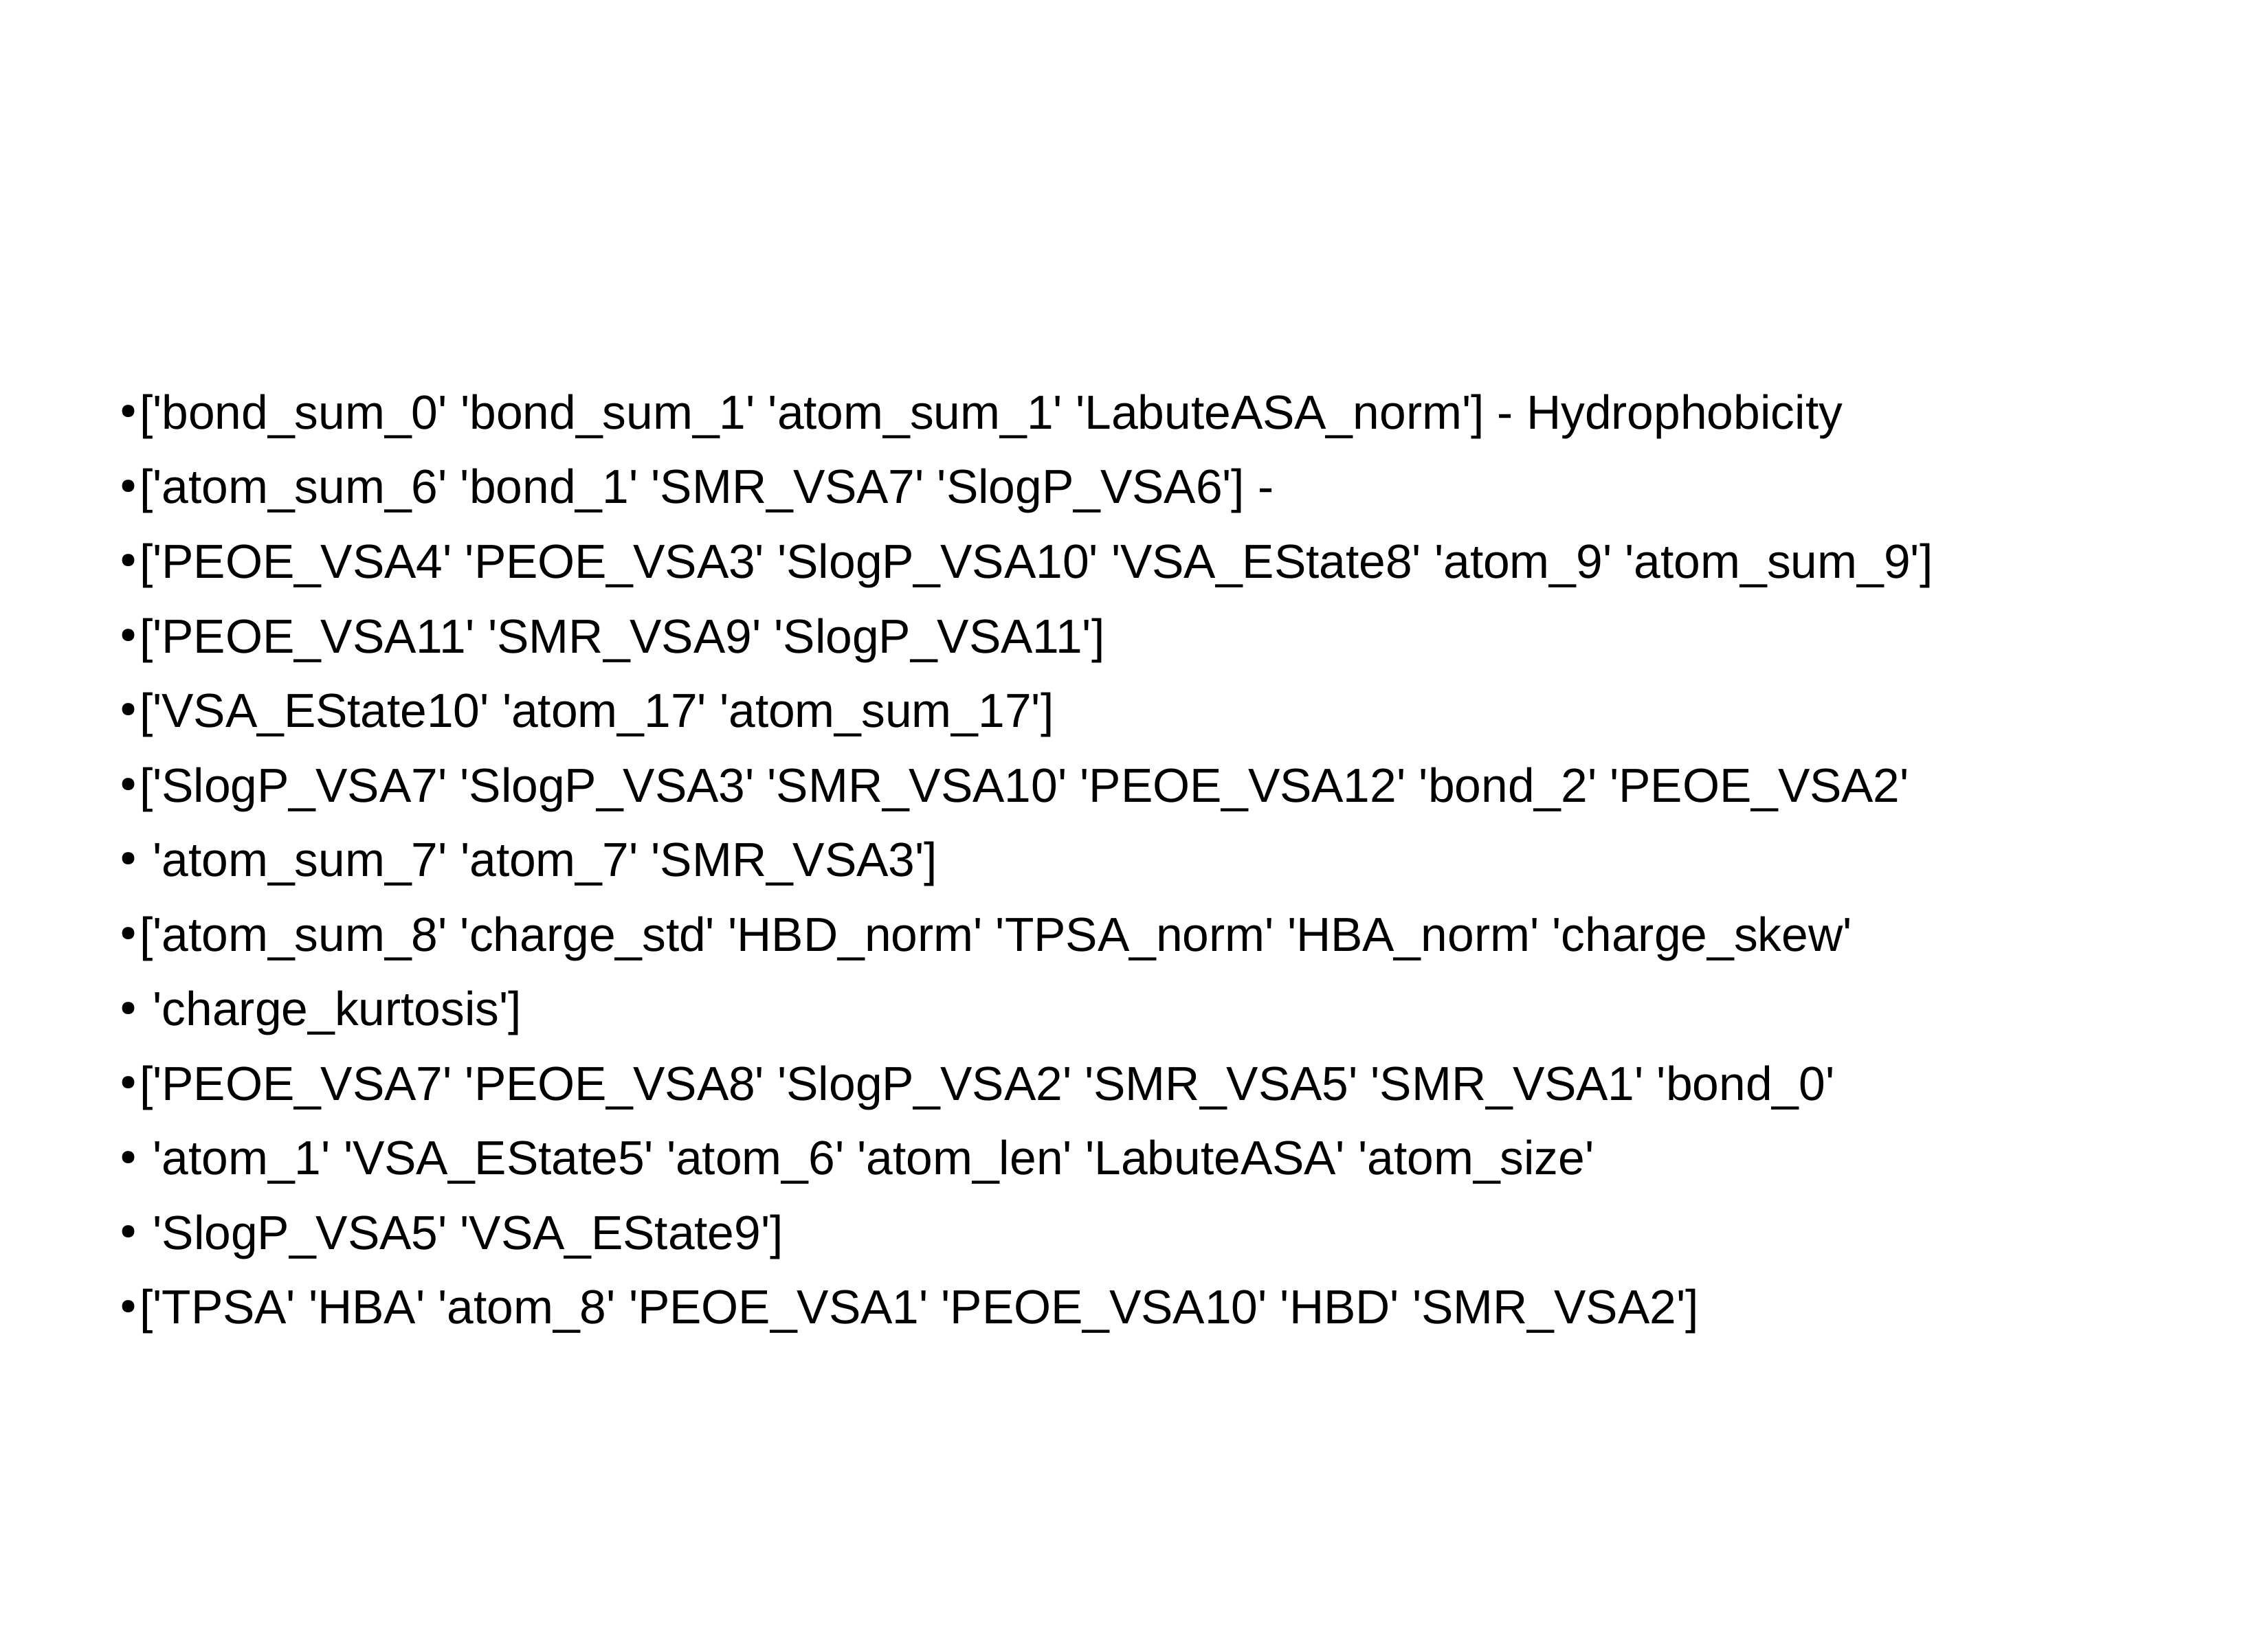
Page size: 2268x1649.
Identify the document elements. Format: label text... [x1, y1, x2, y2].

list ['bond_sum_0' 'bond_sum_1' 'atom_sum_1' 'LabuteASA_norm'] - Hydrophobicity ['atom_sum_6' 'bond_1' 'SMR_VSA7' 'SlogP_VSA6'] - ['PEOE_VSA4' 'PEOE_VSA3' 'SlogP_VSA10' 'VSA_EState8' 'atom_9' 'atom_sum_9'] ['PEOE_VSA11' 'SMR_VSA9' 'SlogP_VSA11'] ['VSA_EState10' 'atom_17' 'atom_sum_17'] ['SlogP_VSA7' 'SlogP_VSA3' 'SMR_VSA10' 'PEOE_VSA12' 'bond_2' 'PEOE_VSA2' 'atom_sum_7' 'atom_7' 'SMR_VSA3'] ['atom_sum_8' 'charge_std' 'HBD_norm' 'TPSA_norm' 'HBA_norm' 'charge_skew' 'charge_kurtosis'] ['PEOE_VSA7' 'PEOE_VSA8' 'SlogP_VSA2' 'SMR_VSA5' 'SMR_VSA1' 'bond_0' 'atom_1' 'VSA_EState5' 'atom_6' 'atom_len' 'LabuteASA' 'atom_size' 'SlogP_VSA5' 'VSA_EState9'] ['TPSA' 'HBA' 'atom_8' 'PEOE_VSA1' 'PEOE_VSA10' 'HBD' 'SMR_VSA2'] [113, 385, 2155, 1343]
